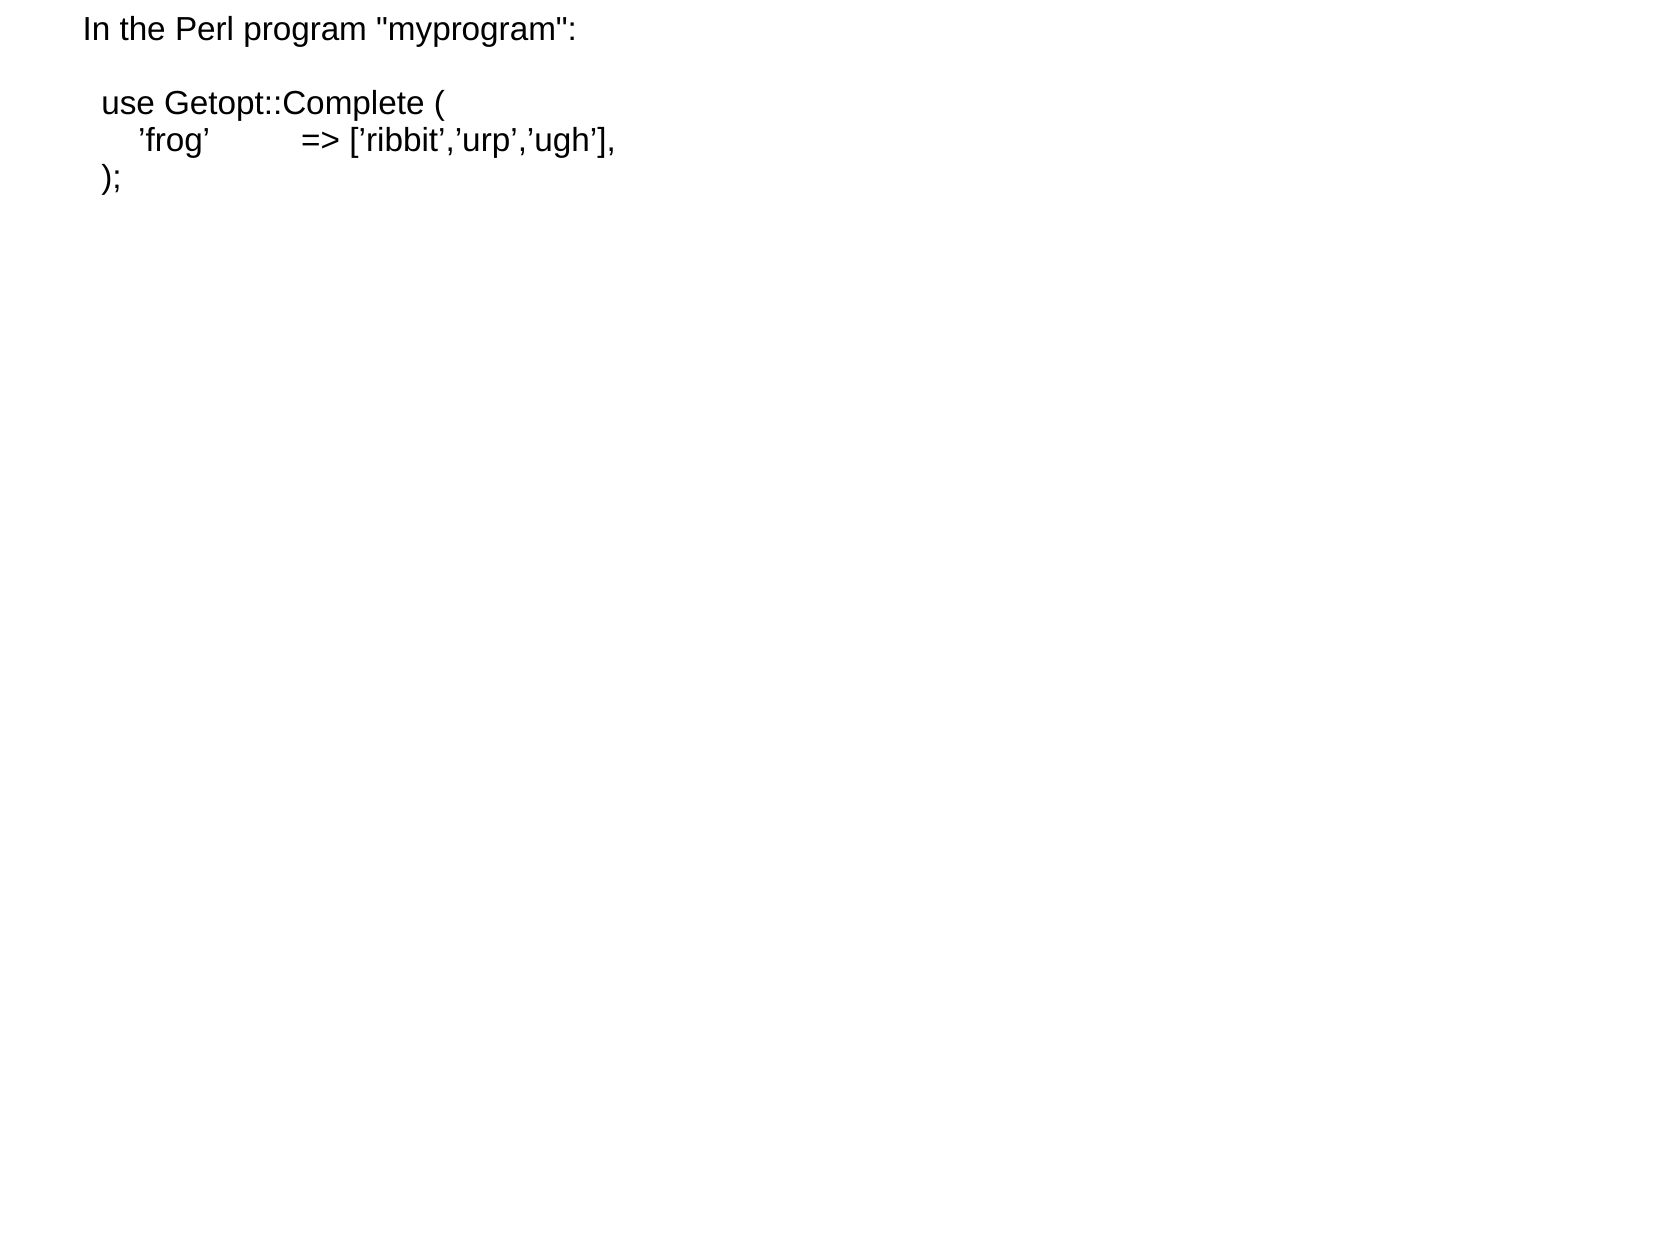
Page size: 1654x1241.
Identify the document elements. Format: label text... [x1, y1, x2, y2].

subtitle In the Perl program "myprogram": use Getopt::Complete ( ’frog’ => [’ribbit’,’urp’,’ugh’], ); [82, 10, 1571, 1070]
